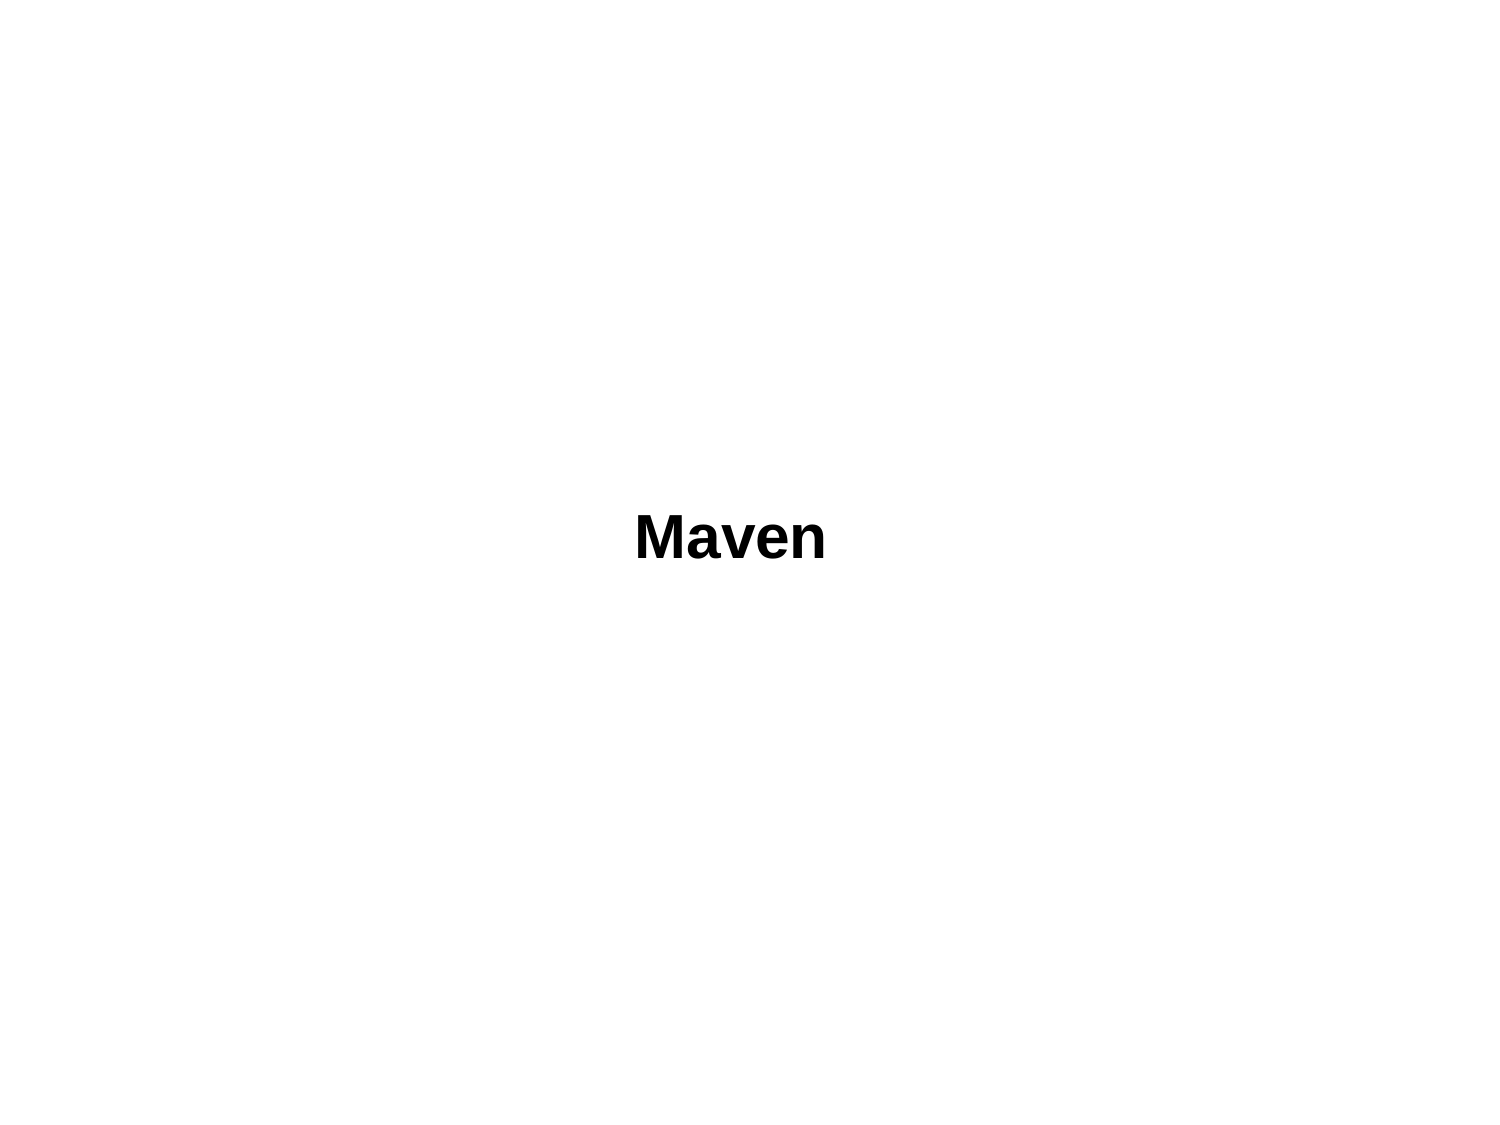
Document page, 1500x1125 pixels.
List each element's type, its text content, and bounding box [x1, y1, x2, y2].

title Maven [56, 484, 1407, 579]
